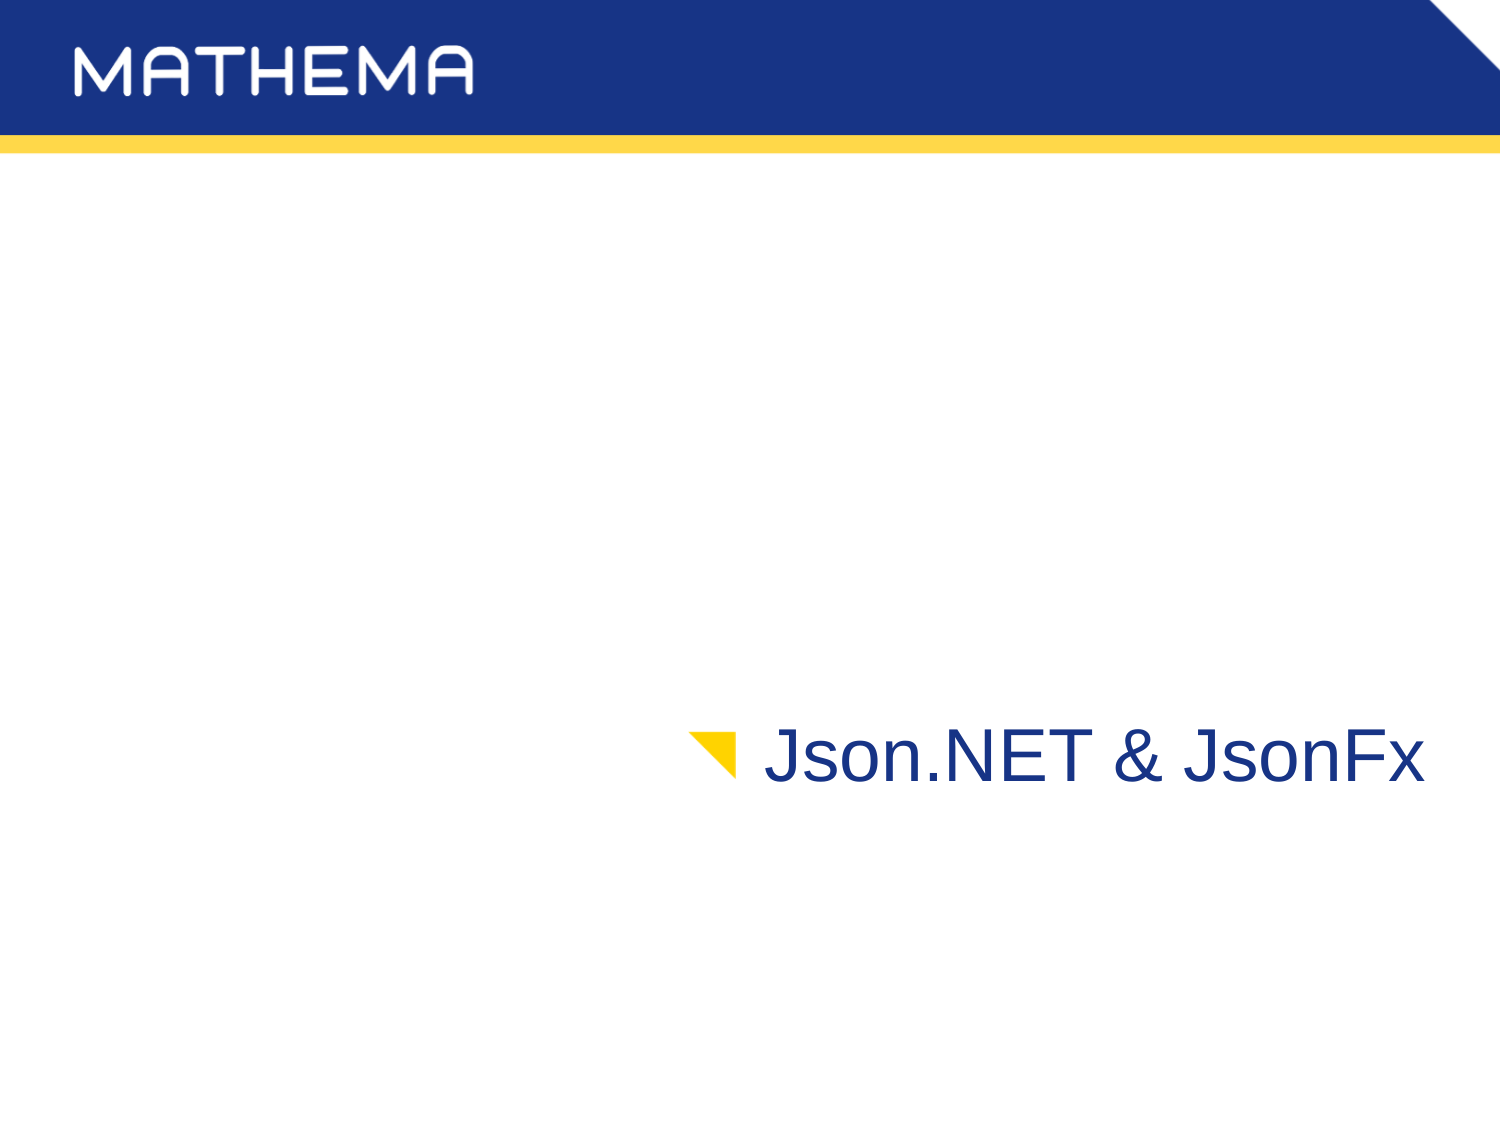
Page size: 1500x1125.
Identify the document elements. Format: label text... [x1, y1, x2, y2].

text_box Json.NET & JsonFx [73, 708, 1427, 804]
picture [0, 0, 1500, 1125]
